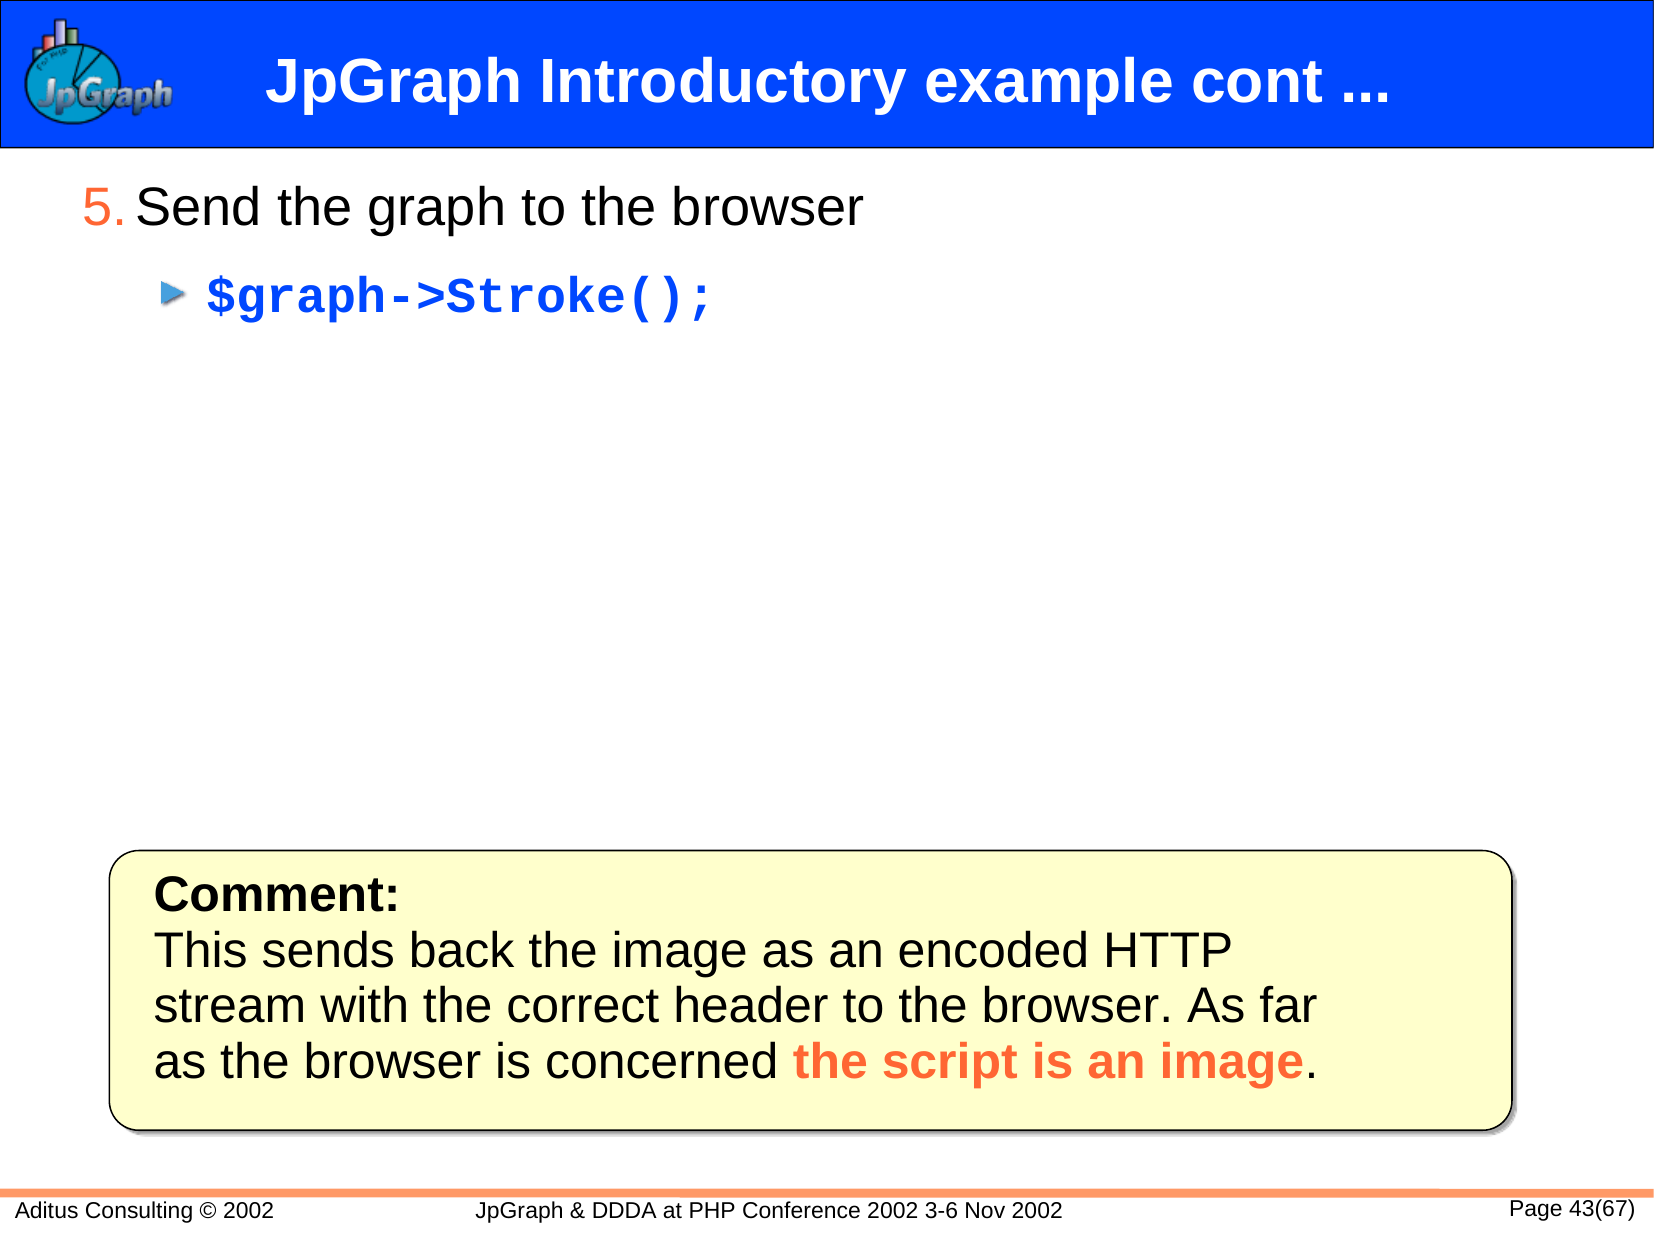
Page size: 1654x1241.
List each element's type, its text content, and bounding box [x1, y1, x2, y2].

text_box [109, 850, 1512, 1131]
picture [20, 17, 123, 128]
title JpGraph Introductory example cont ... [123, 0, 1536, 163]
text_box Comment: This sends back the image as an encoded HTTP stream with the correct header to the browser. As far as the browser is concerned the script is an image. [153, 866, 1365, 1202]
list Send the graph to the browser $graph->Stroke(); [64, 177, 1580, 1137]
